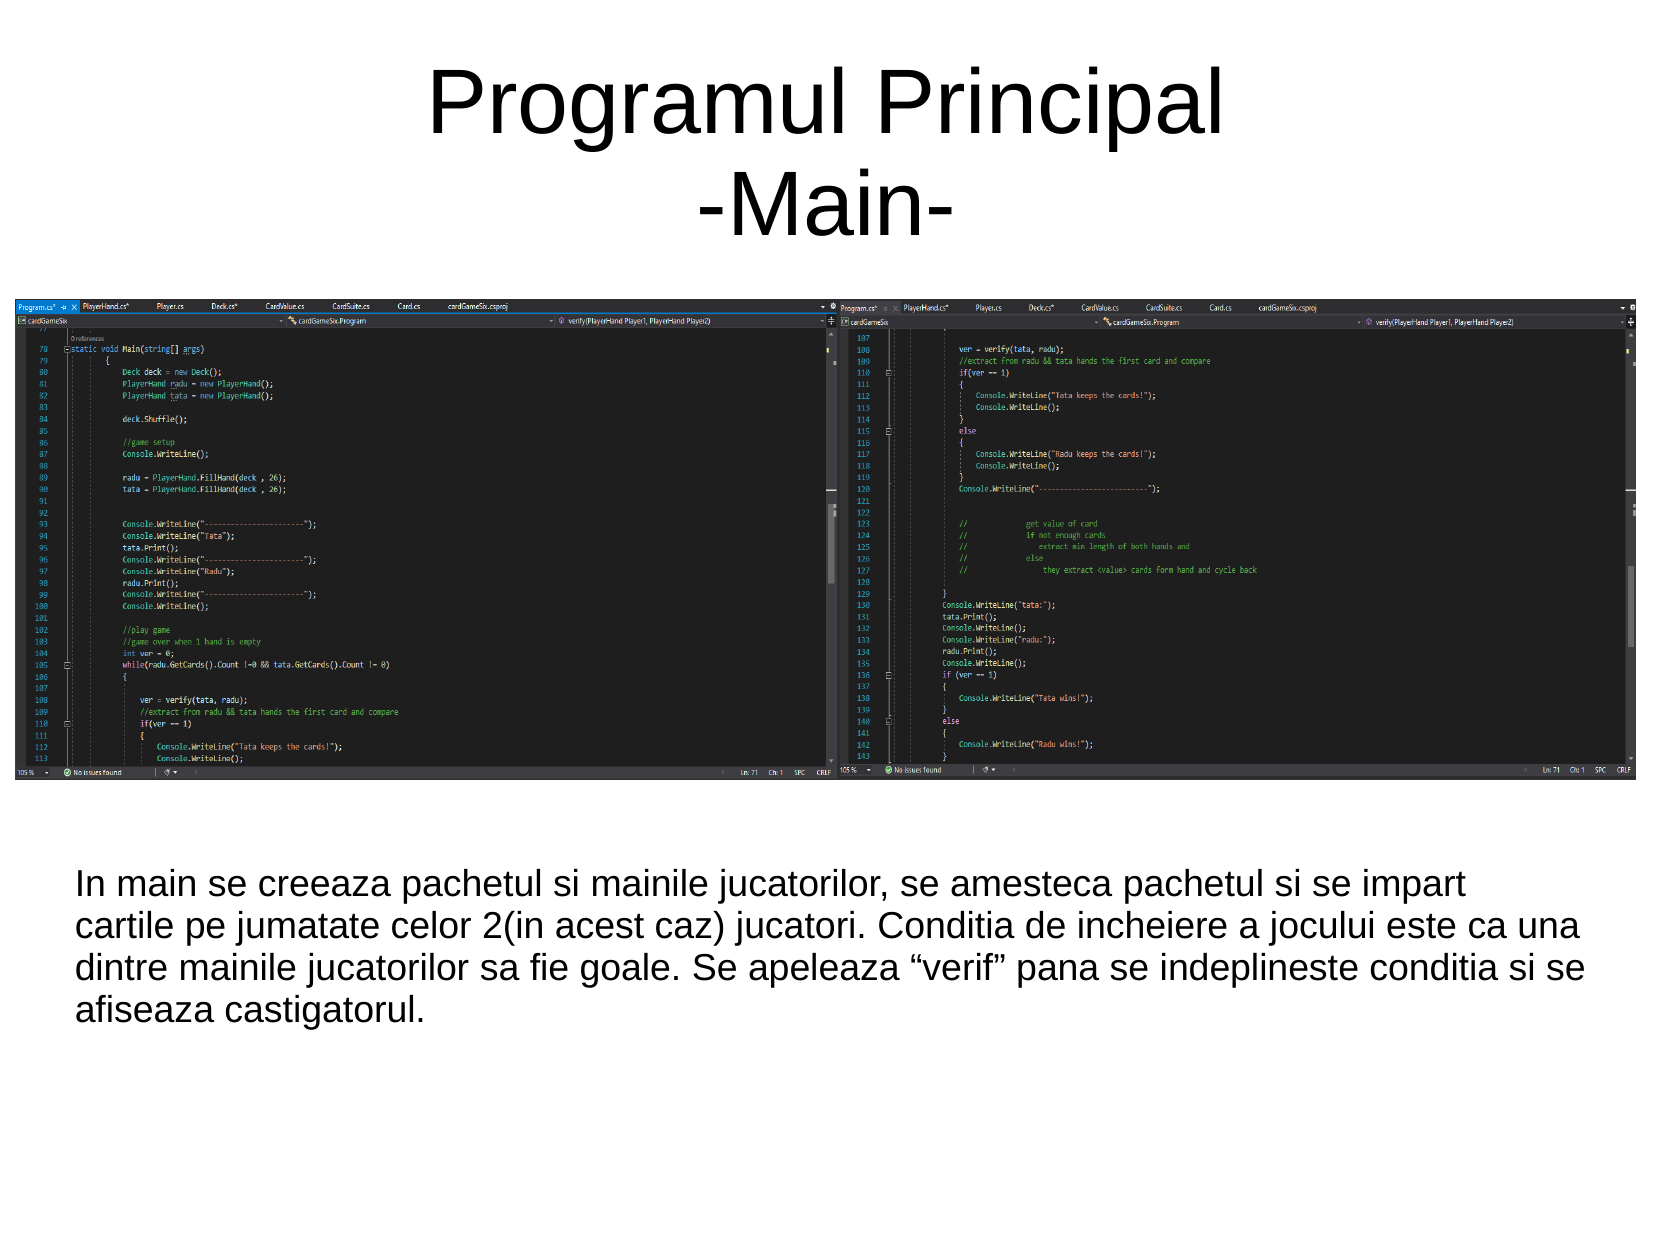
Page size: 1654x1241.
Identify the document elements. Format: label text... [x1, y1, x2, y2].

title Programul Principal -Main- [82, 49, 1571, 257]
text_box In main se creeaza pachetul si mainile jucatorilor, se amesteca pachetul si se impart cartile pe jumatate celor 2(in acest caz) jucatori. Conditia de incheiere a jocului este ca una dintre mainile jucatorilor sa fie goale. Se apeleaza “verif” pana se indeplineste conditia si se afiseaza castigatorul. [60, 855, 1602, 1081]
picture [15, 299, 1636, 781]
